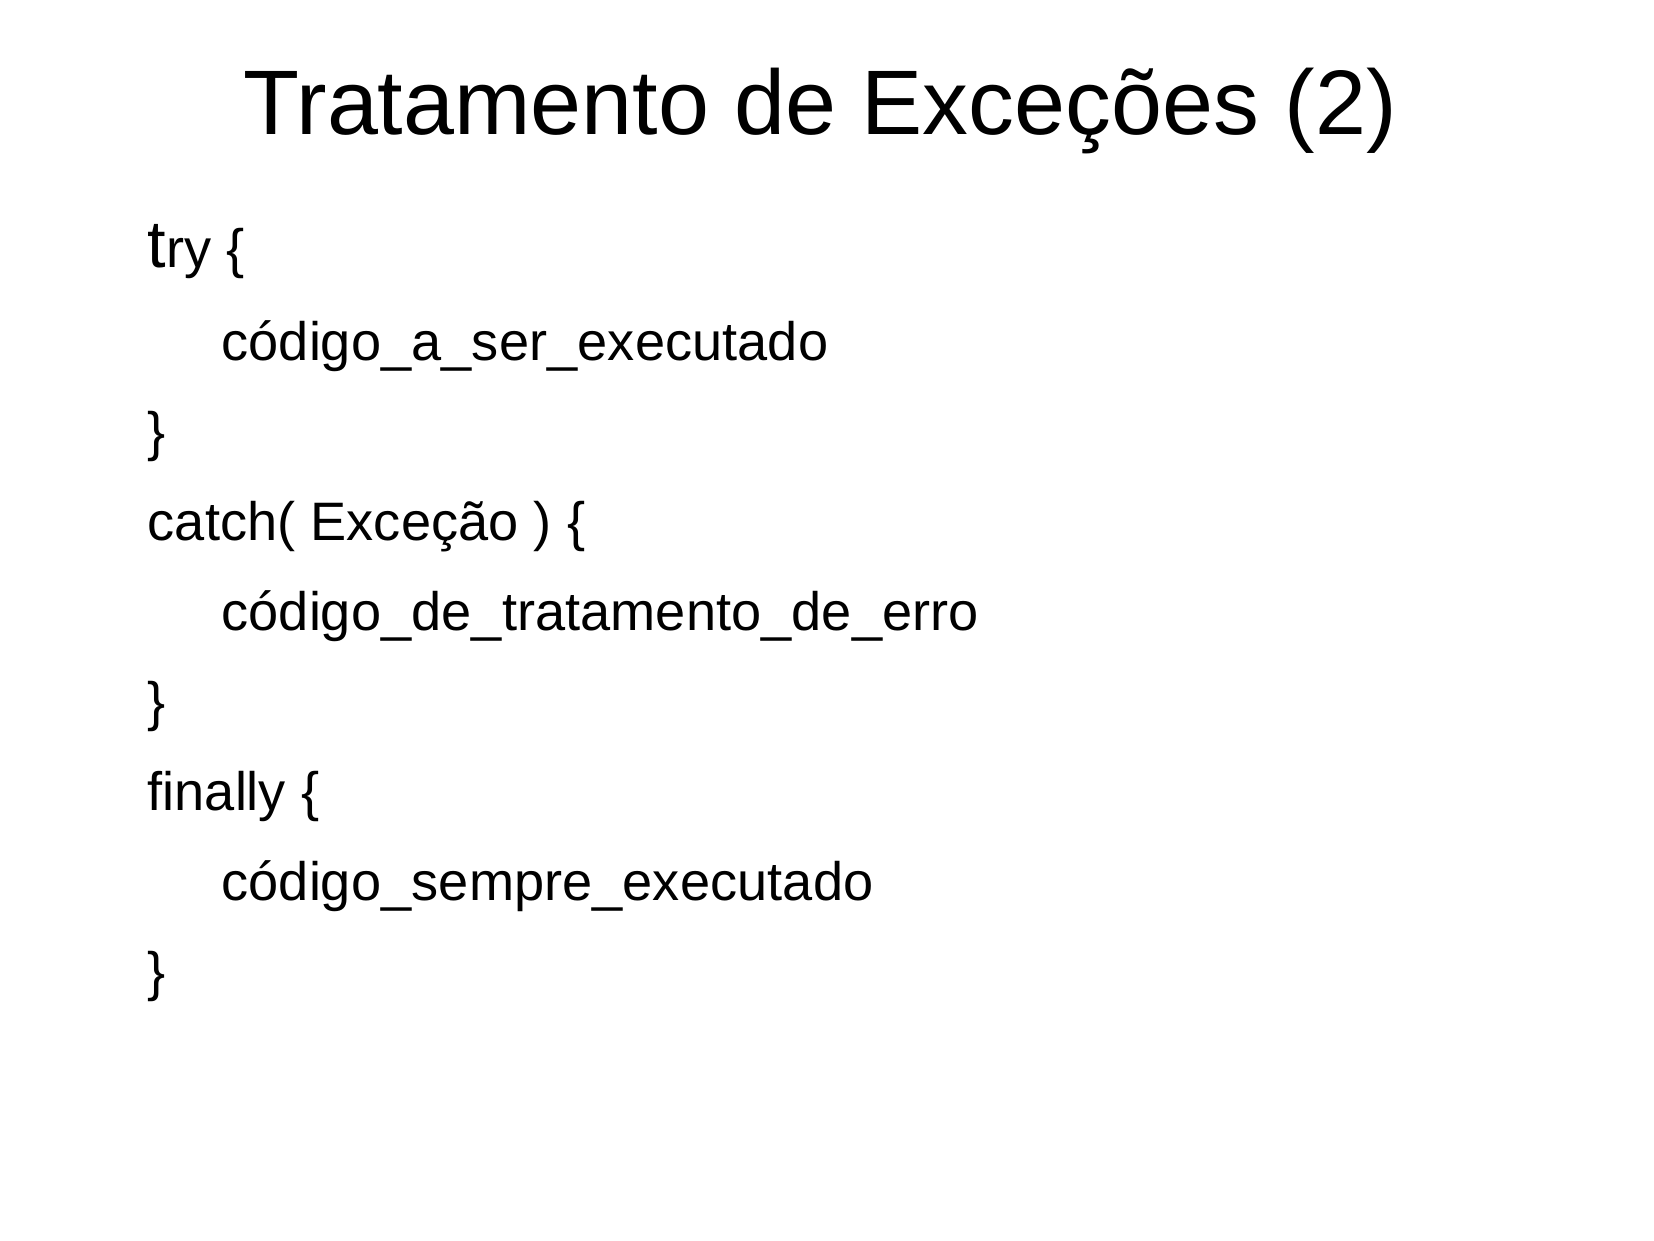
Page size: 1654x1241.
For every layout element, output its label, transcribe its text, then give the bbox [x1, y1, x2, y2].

list try { código_a_ser_executado } catch( Exceção ) { código_de_tratamento_de_erro } finally { código_sempre_executado } [76, 207, 1565, 1152]
title Tratamento de Exceções (2) [76, 0, 1565, 207]
